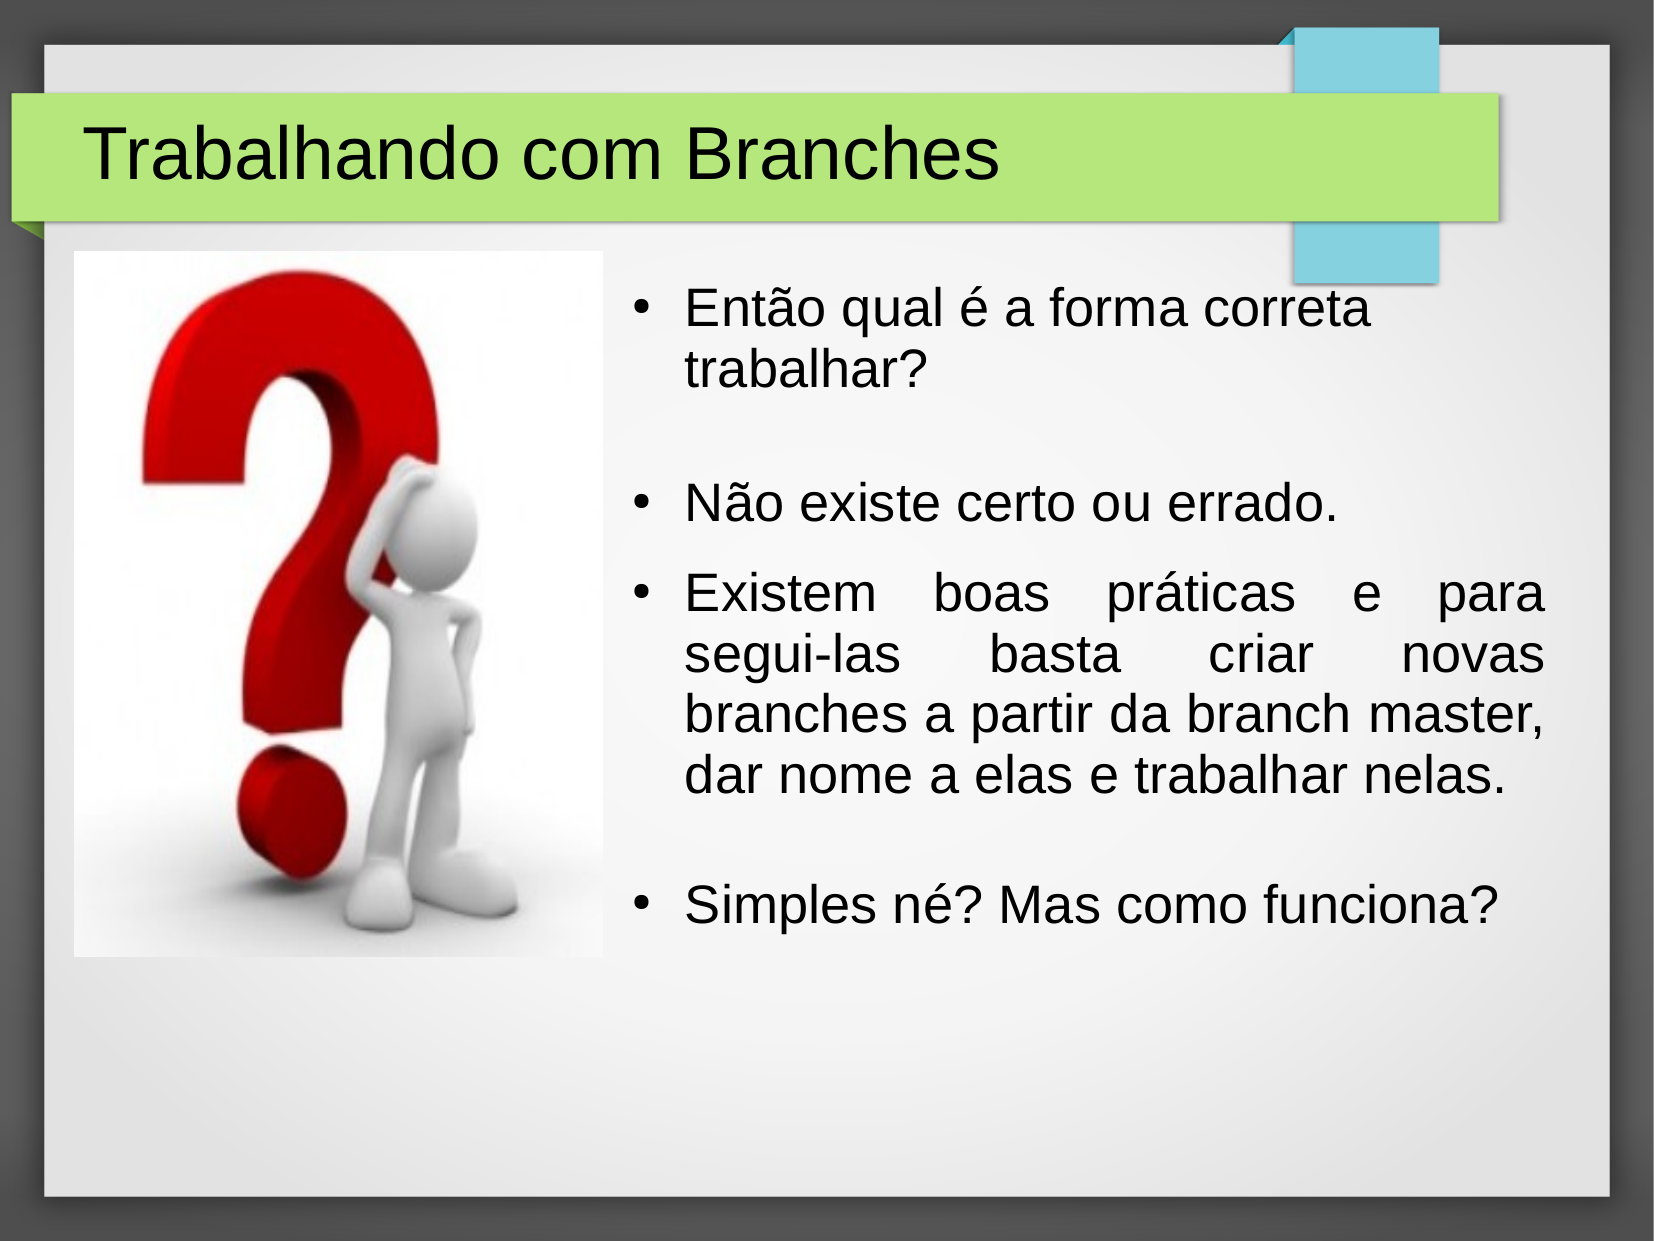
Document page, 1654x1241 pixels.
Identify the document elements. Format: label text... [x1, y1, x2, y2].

list Então qual é a forma correta trabalhar? [614, 277, 1524, 408]
title Trabalhando com Branches [82, 94, 1264, 213]
list Não existe certo ou errado. Existem boas práticas e para segui-las basta criar novas branches a partir da branch master, dar nome a elas e trabalhar nelas. [614, 472, 1548, 910]
list Simples né? Mas como funciona? [614, 874, 1524, 981]
picture [0, 0, 1654, 1241]
